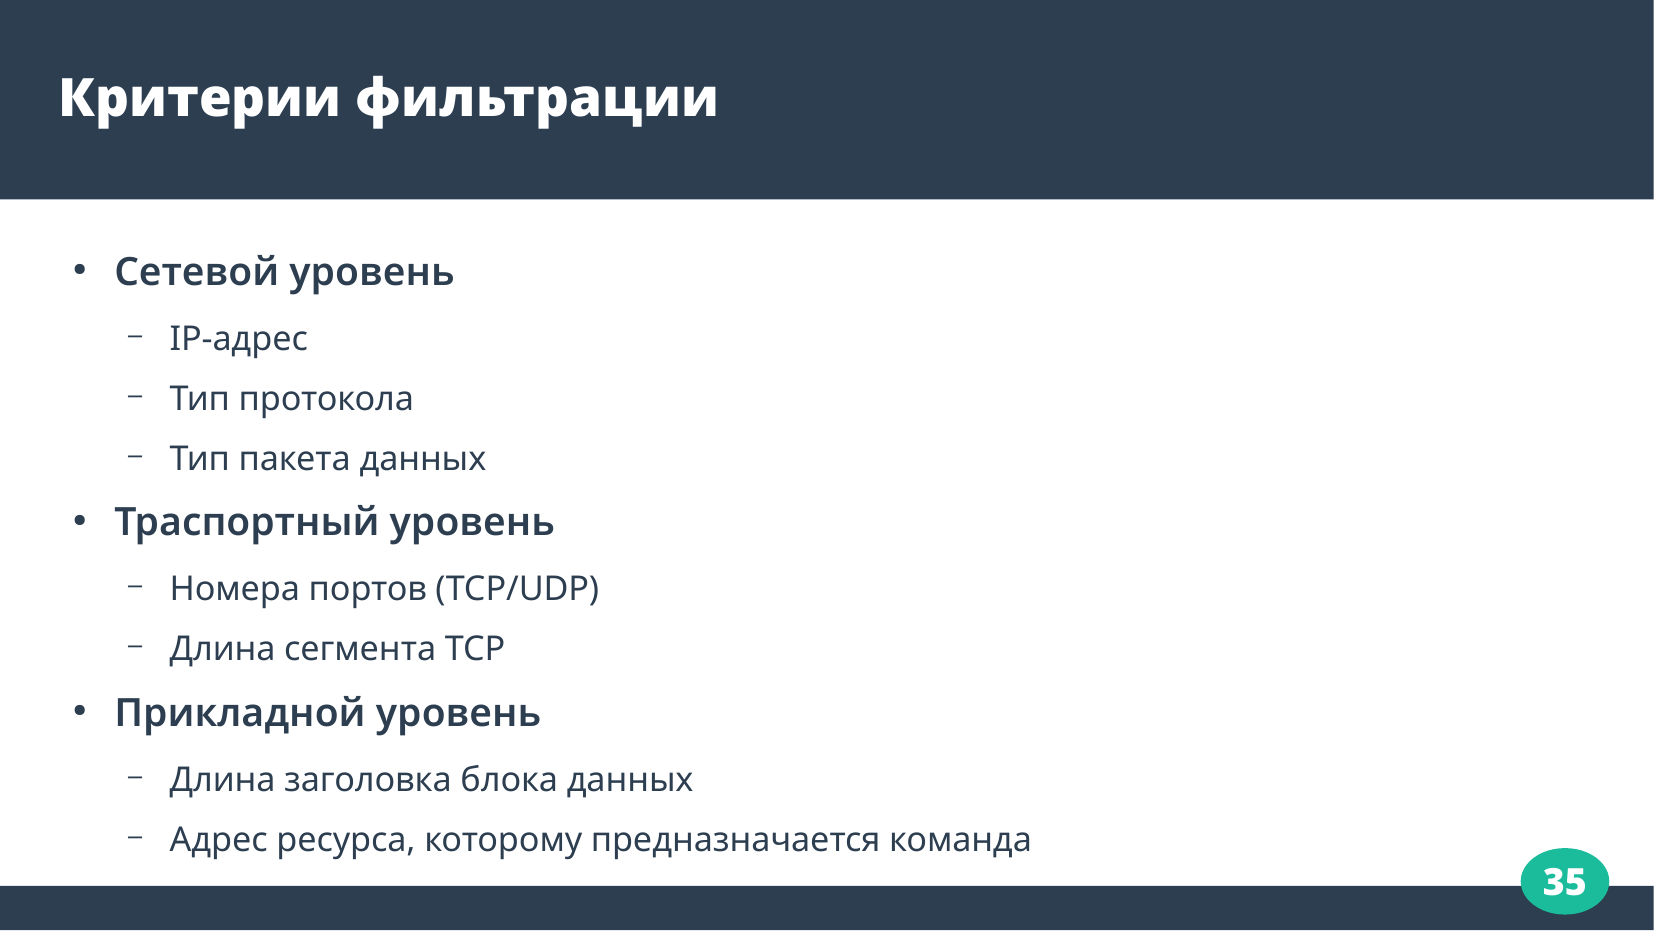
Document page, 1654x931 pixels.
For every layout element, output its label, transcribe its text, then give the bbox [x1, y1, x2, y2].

title Критерии фильтрации [59, 37, 1595, 155]
list Сетевой уровень IP-адрес Тип протокола Тип пакета данных Траспортный уровень Номера портов (TCP/UDP) Длина сегмента TCP Прикладной уровень Длина заголовка блока данных Адрес ресурса, которому предназначается команда [59, 243, 1595, 864]
